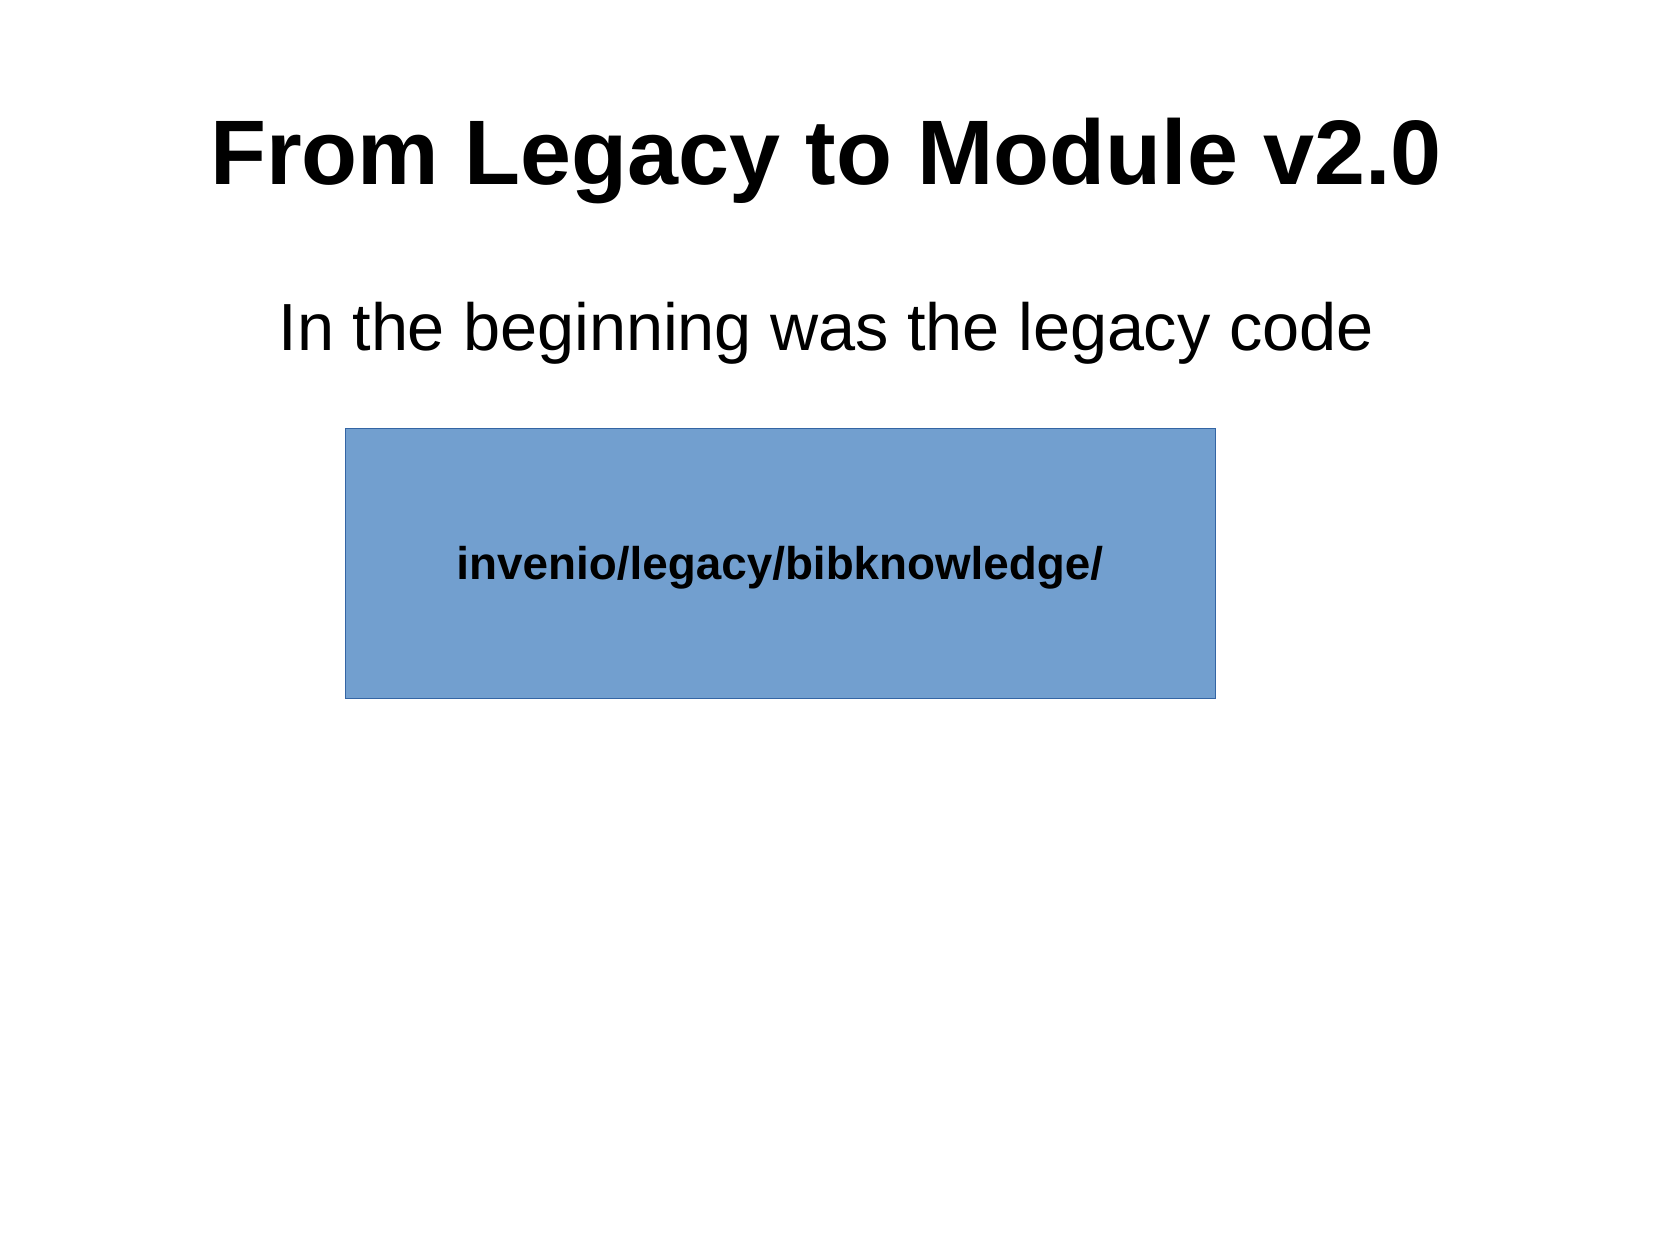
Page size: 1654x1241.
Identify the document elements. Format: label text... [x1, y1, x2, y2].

list In the beginning was the legacy code [82, 290, 1571, 1010]
text_box invenio/legacy/bibknowledge/ [345, 428, 1216, 699]
title From Legacy to Module v2.0 [82, 49, 1571, 257]
